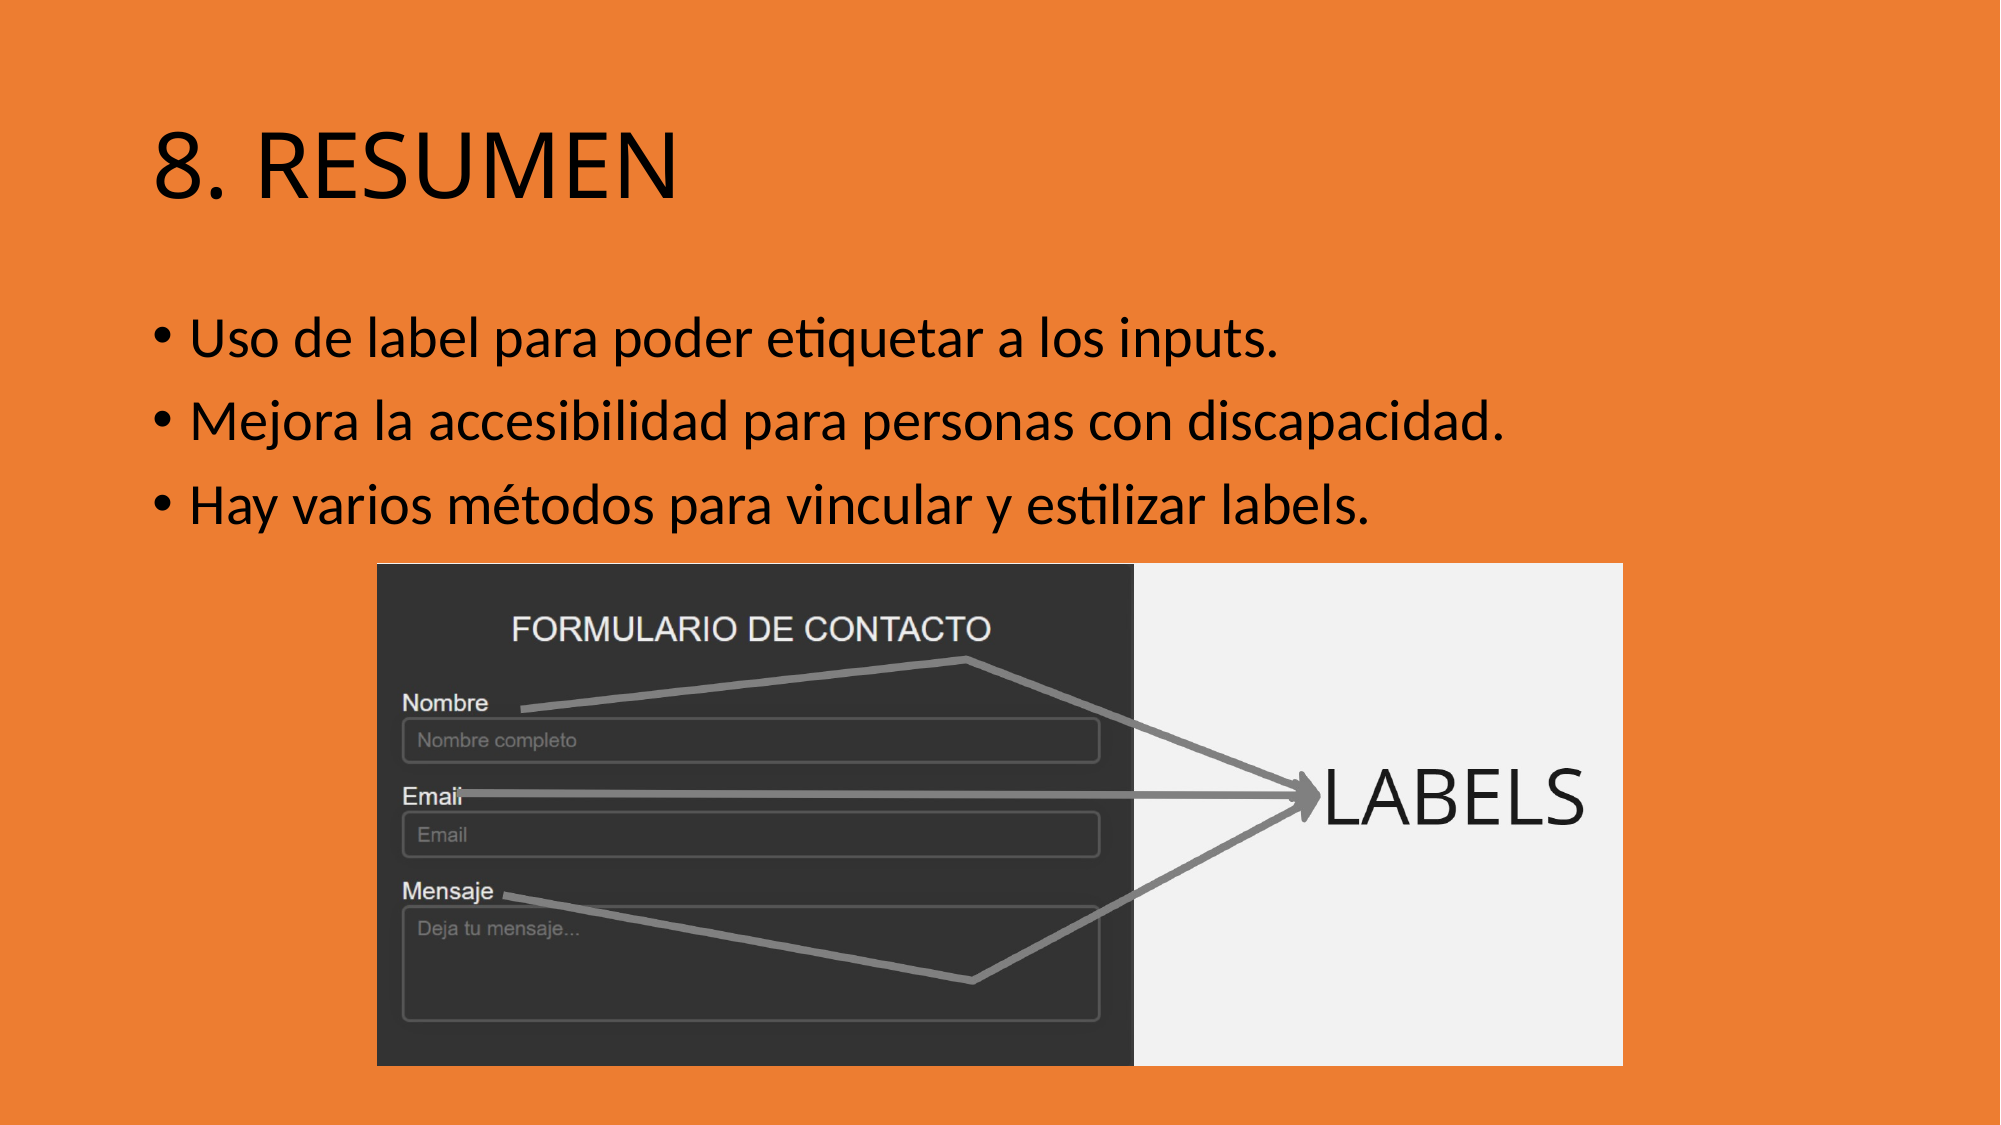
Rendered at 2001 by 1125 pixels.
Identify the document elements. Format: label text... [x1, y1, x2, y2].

list Uso de label para poder etiquetar a los inputs. Mejora la accesibilidad para personas con discapacidad. Hay varios métodos para vincular y estilizar labels. [137, 299, 1863, 1014]
title 8. RESUMEN [137, 59, 1863, 278]
picture [377, 563, 1623, 1066]
